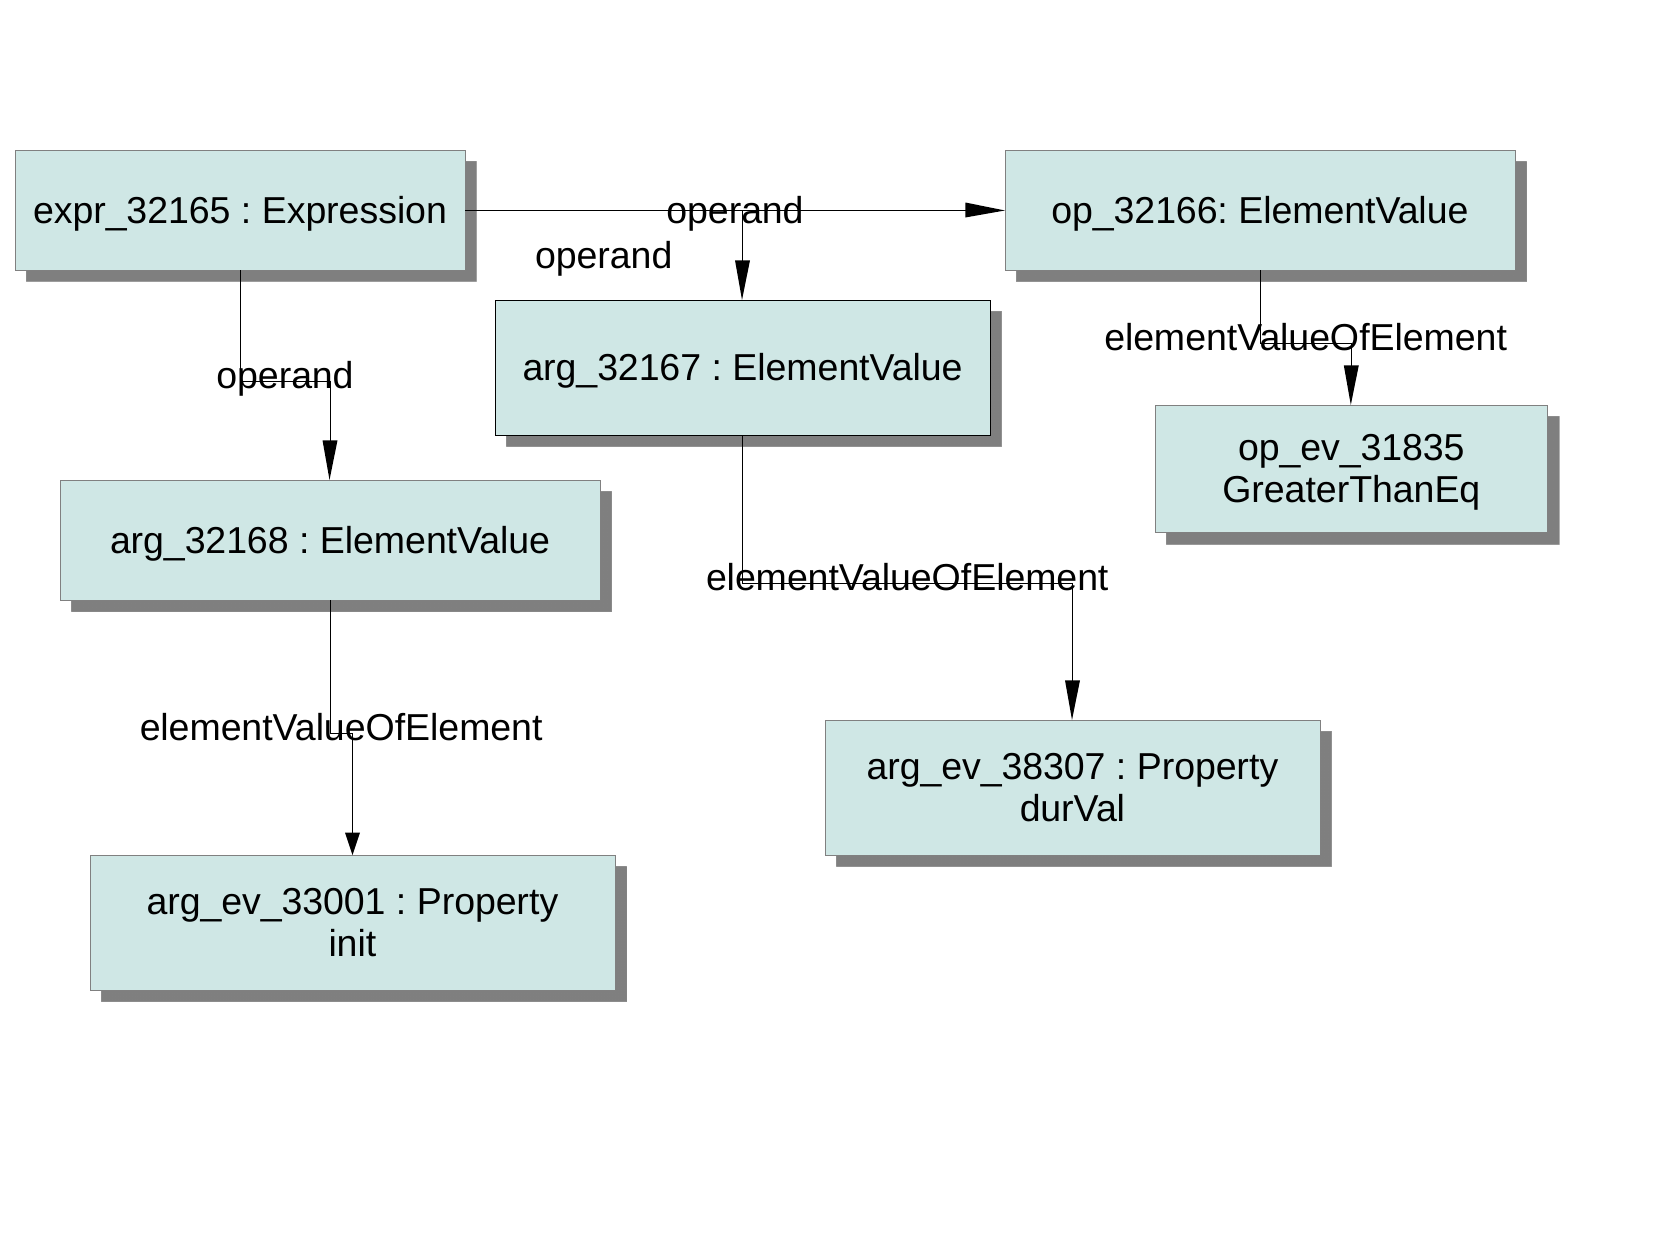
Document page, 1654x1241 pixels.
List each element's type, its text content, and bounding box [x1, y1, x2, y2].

text_box op_ev_31835 GreaterThanEq [1155, 405, 1548, 533]
text_box arg_32167 : ElementValue [495, 300, 991, 436]
text_box expr_32165 : Expression [15, 150, 466, 271]
text_box arg_ev_38307 : Property durVal [825, 720, 1321, 856]
text_box arg_32168 : ElementValue [60, 480, 601, 601]
text_box op_32166: ElementValue [1005, 150, 1516, 271]
text_box arg_ev_33001 : Property init [90, 855, 616, 991]
